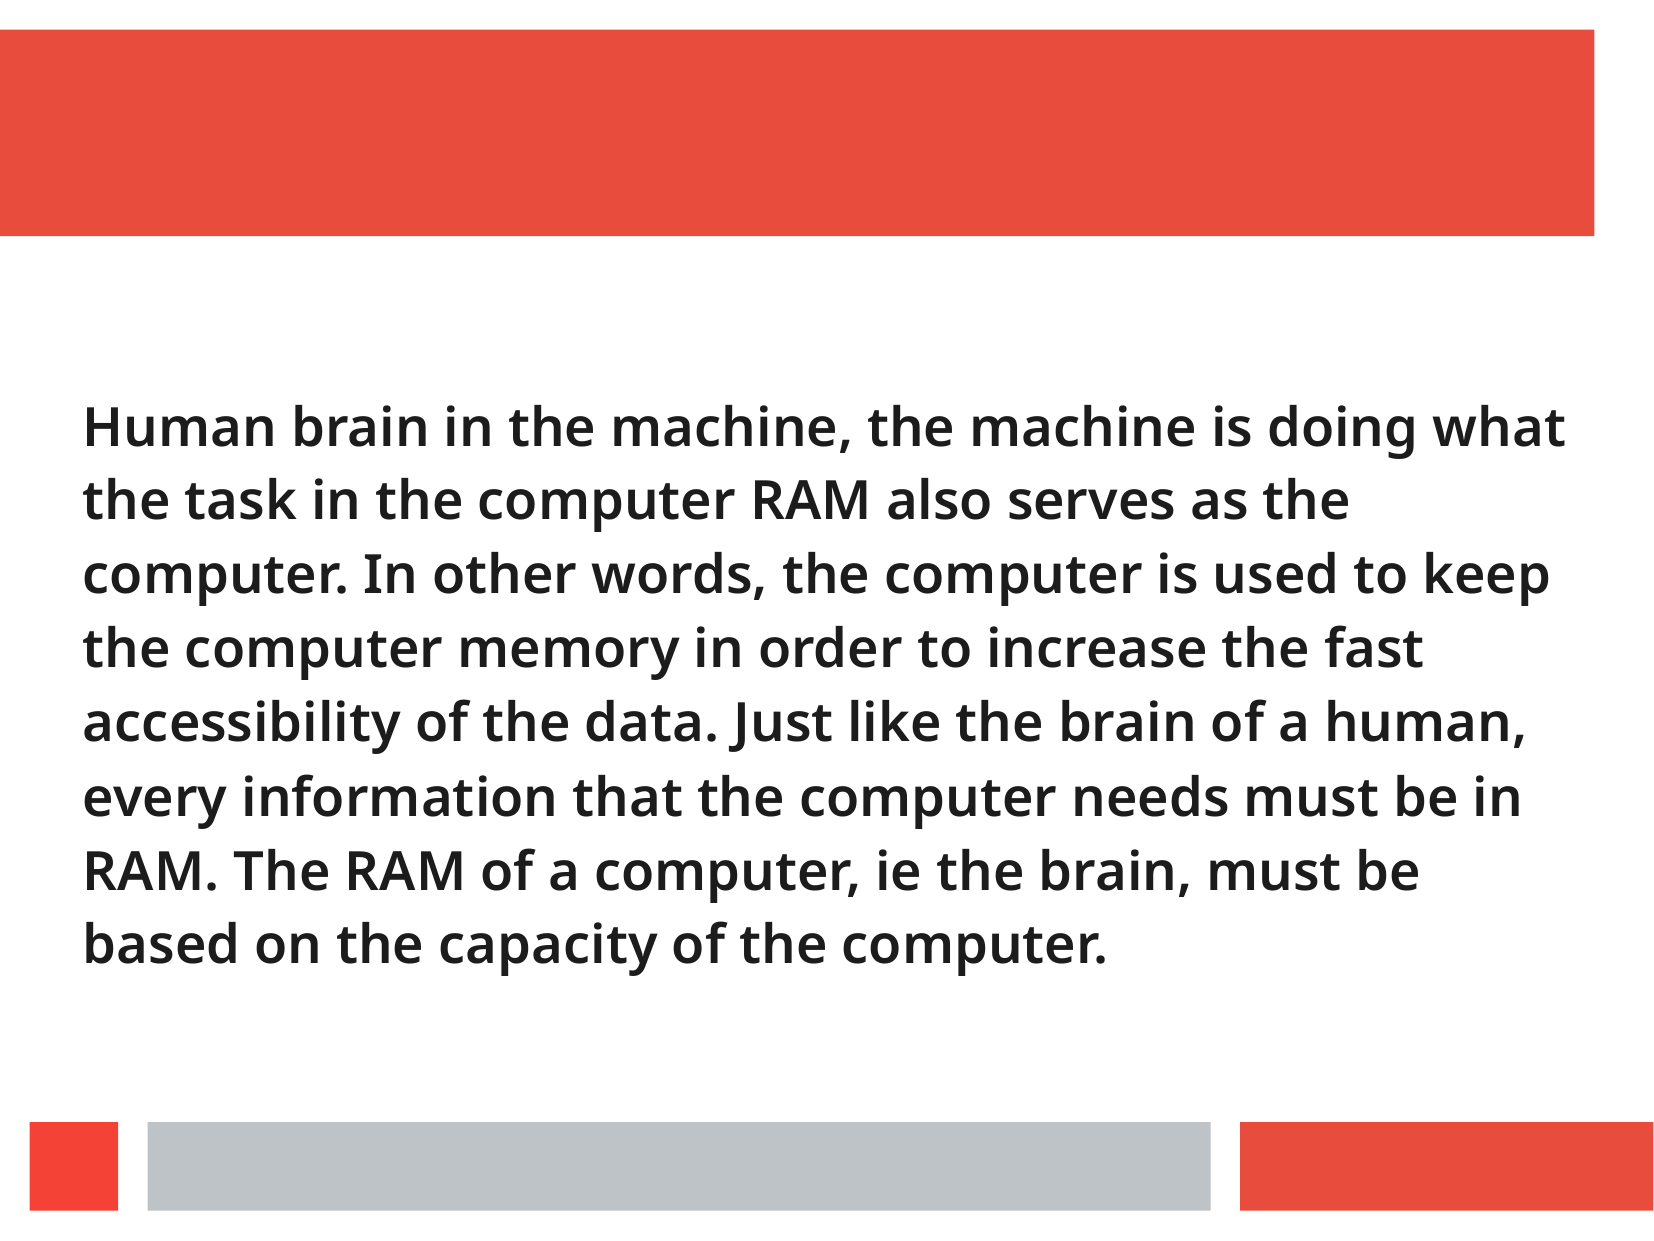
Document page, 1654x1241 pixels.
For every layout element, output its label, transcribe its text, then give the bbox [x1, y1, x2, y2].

list Human brain in the machine, the machine is doing what the task in the computer RAM also serves as the computer. In other words, the computer is used to keep the computer memory in order to increase the fast accessibility of the data. Just like the brain of a human, every information that the computer needs must be in RAM. The RAM of a computer, ie the brain, must be based on the capacity of the computer. [82, 290, 1571, 1010]
